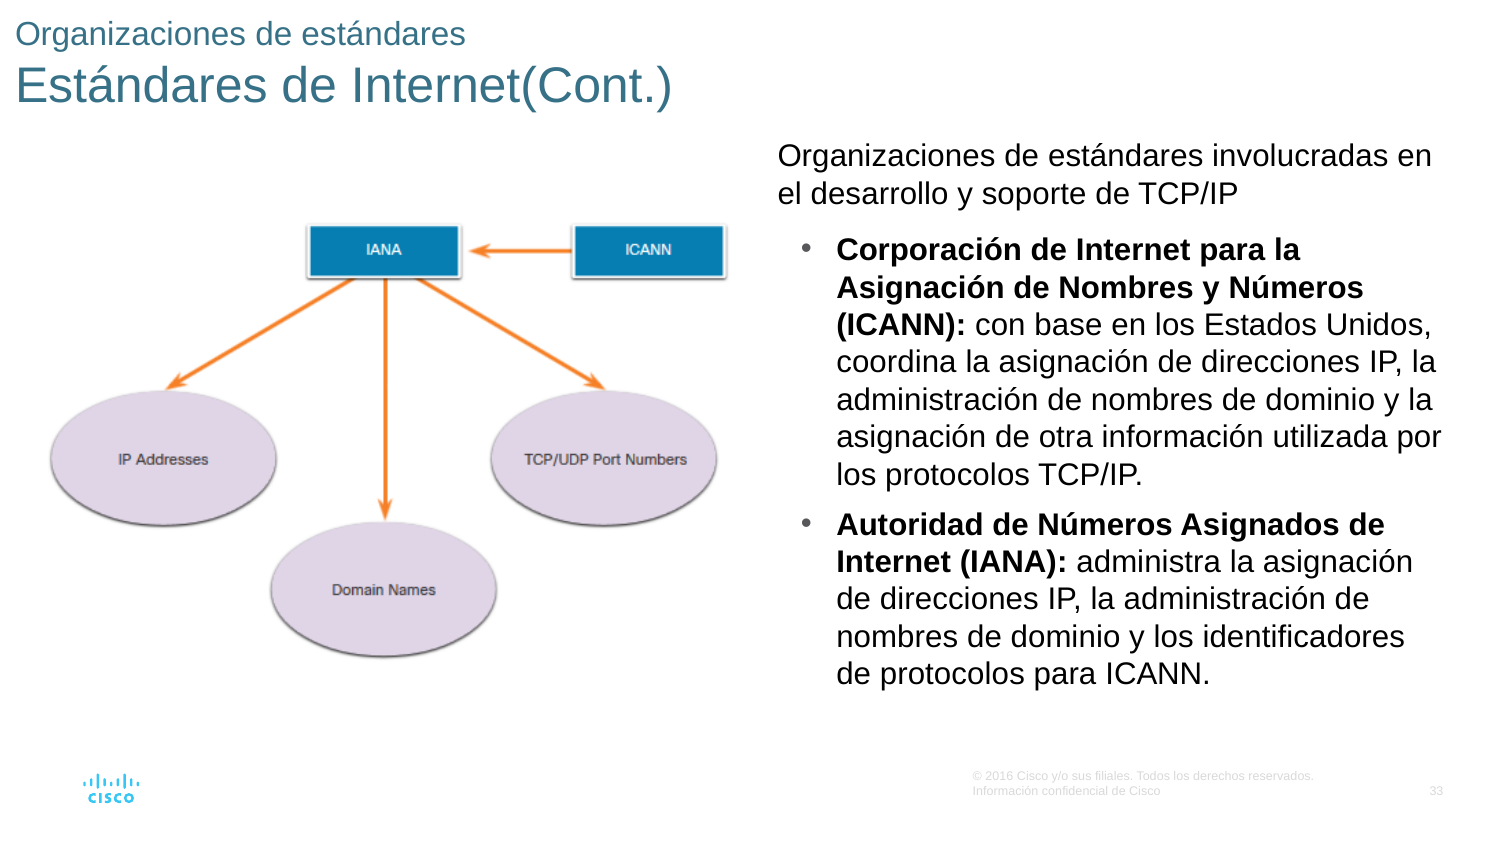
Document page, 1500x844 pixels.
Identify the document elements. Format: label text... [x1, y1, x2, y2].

picture [31, 218, 750, 668]
list Organizaciones de estándares involucradas en el desarrollo y soporte de TCP/IP Corporación de Internet para la Asignación de Nombres y Números (ICANN): con base en los Estados Unidos, coordina la asignación de direcciones IP, la administración de nombres de dominio y la asignación de otra información utilizada por los protocolos TCP/IP. Autoridad de Números Asignados de Internet (IANA): administra la asignación de direcciones IP, la administración de nombres de dominio y los identificadores de protocolos para ICANN. [762, 128, 1460, 731]
title Organizaciones de estándares Estándares de Internet(Cont.) [0, 0, 1469, 125]
